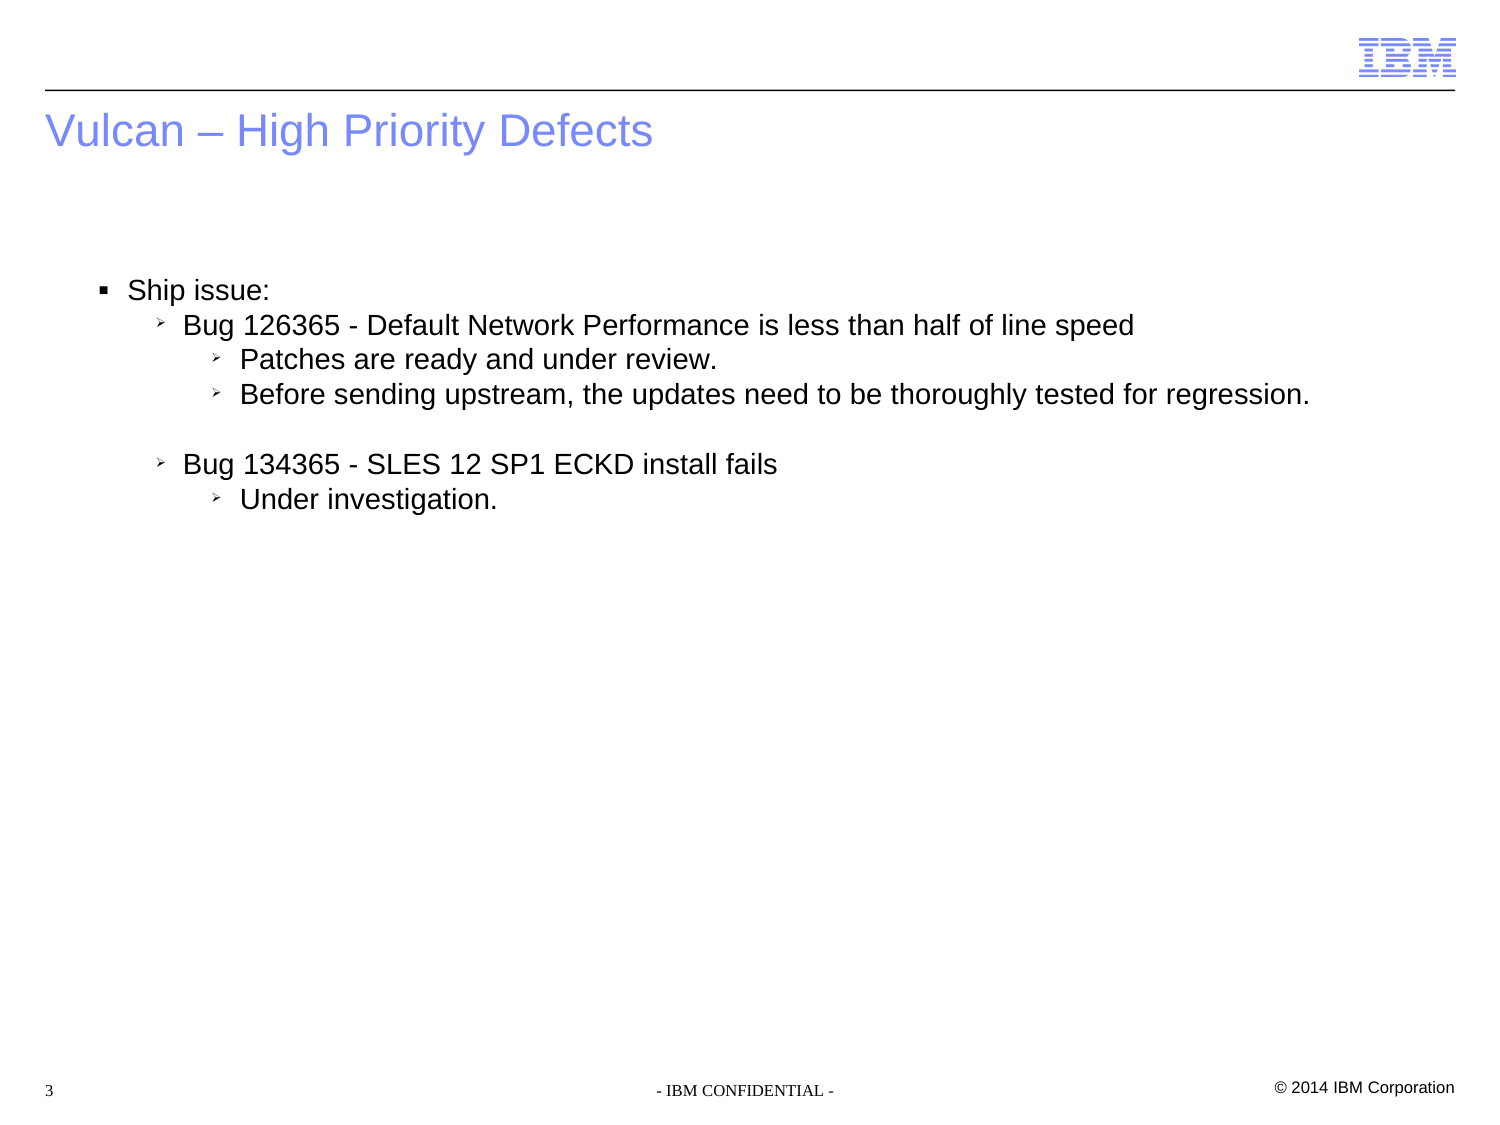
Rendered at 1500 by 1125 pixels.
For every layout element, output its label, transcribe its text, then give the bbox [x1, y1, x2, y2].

picture [1359, 37, 1456, 77]
title Vulcan – High Priority Defects [30, 97, 1456, 203]
list Ship issue: Bug 126365 - Default Network Performance is less than half of line speed Patches are ready and under review. Before sending upstream, the updates need to be thoroughly tested for regression. Bug 134365 - SLES 12 SP1 ECKD install fails Under investigation. [83, 208, 1369, 890]
